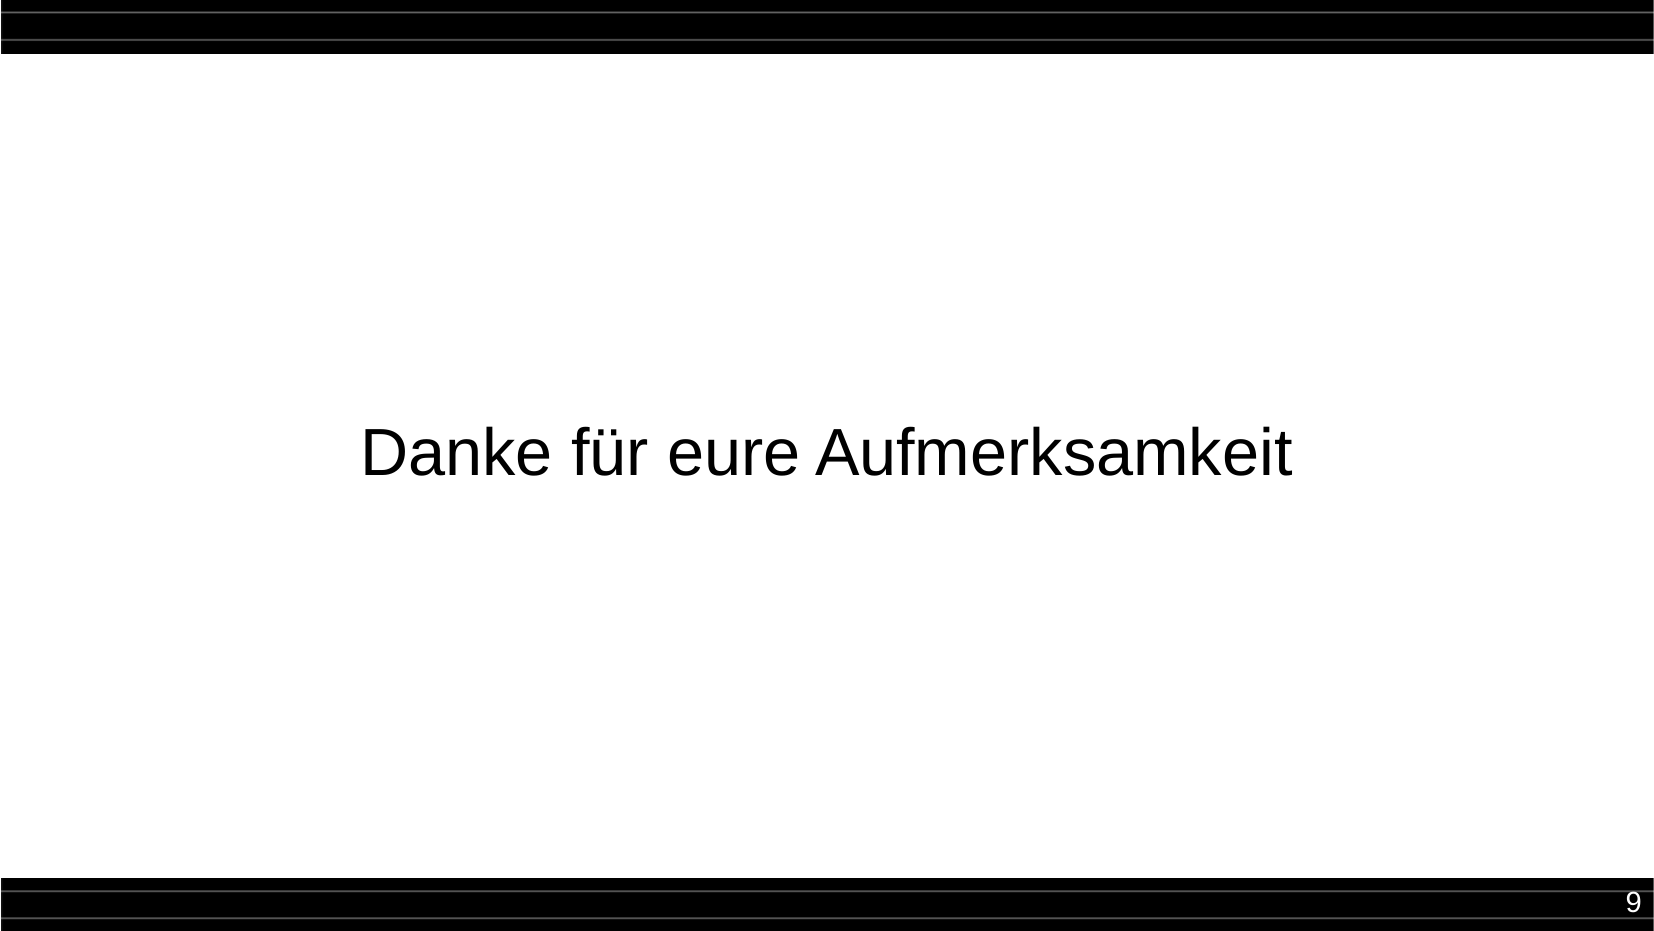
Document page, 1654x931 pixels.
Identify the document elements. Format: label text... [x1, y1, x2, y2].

picture [1, 878, 1654, 931]
subtitle Danke für eure Aufmerksamkeit [82, 92, 1571, 813]
picture [1, 0, 1654, 54]
